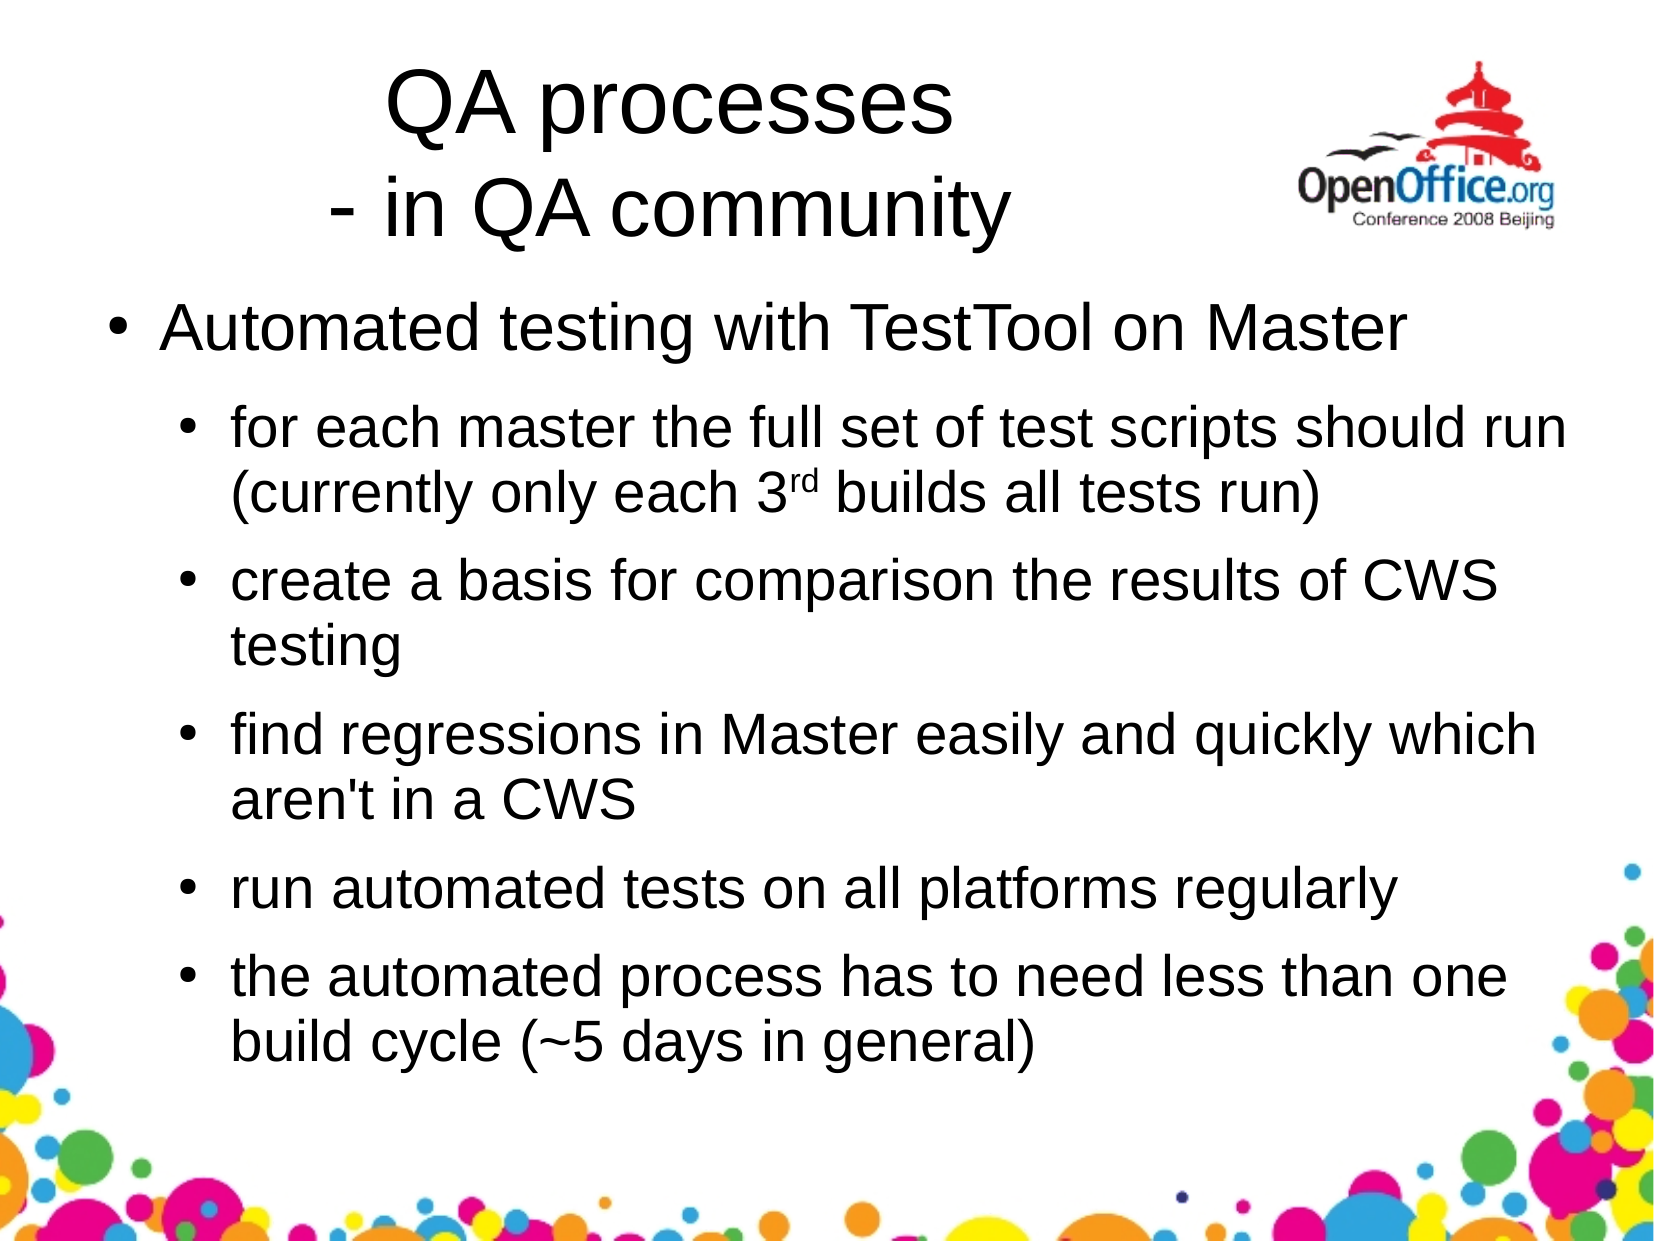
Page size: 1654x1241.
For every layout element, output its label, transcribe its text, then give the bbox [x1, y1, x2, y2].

list Automated testing with TestTool on Master for each master the full set of test scripts should run (currently only each 3rd builds all tests run) create a basis for comparison the results of CWS testing find regressions in Master easily and quickly which aren't in a CWS run automated tests on all platforms regularly the automated process has to need less than one build cycle (~5 days in general) [88, 290, 1577, 1094]
picture [1285, 51, 1569, 250]
title QA processes - in QA community [82, 50, 1258, 256]
picture [0, 810, 1654, 1241]
